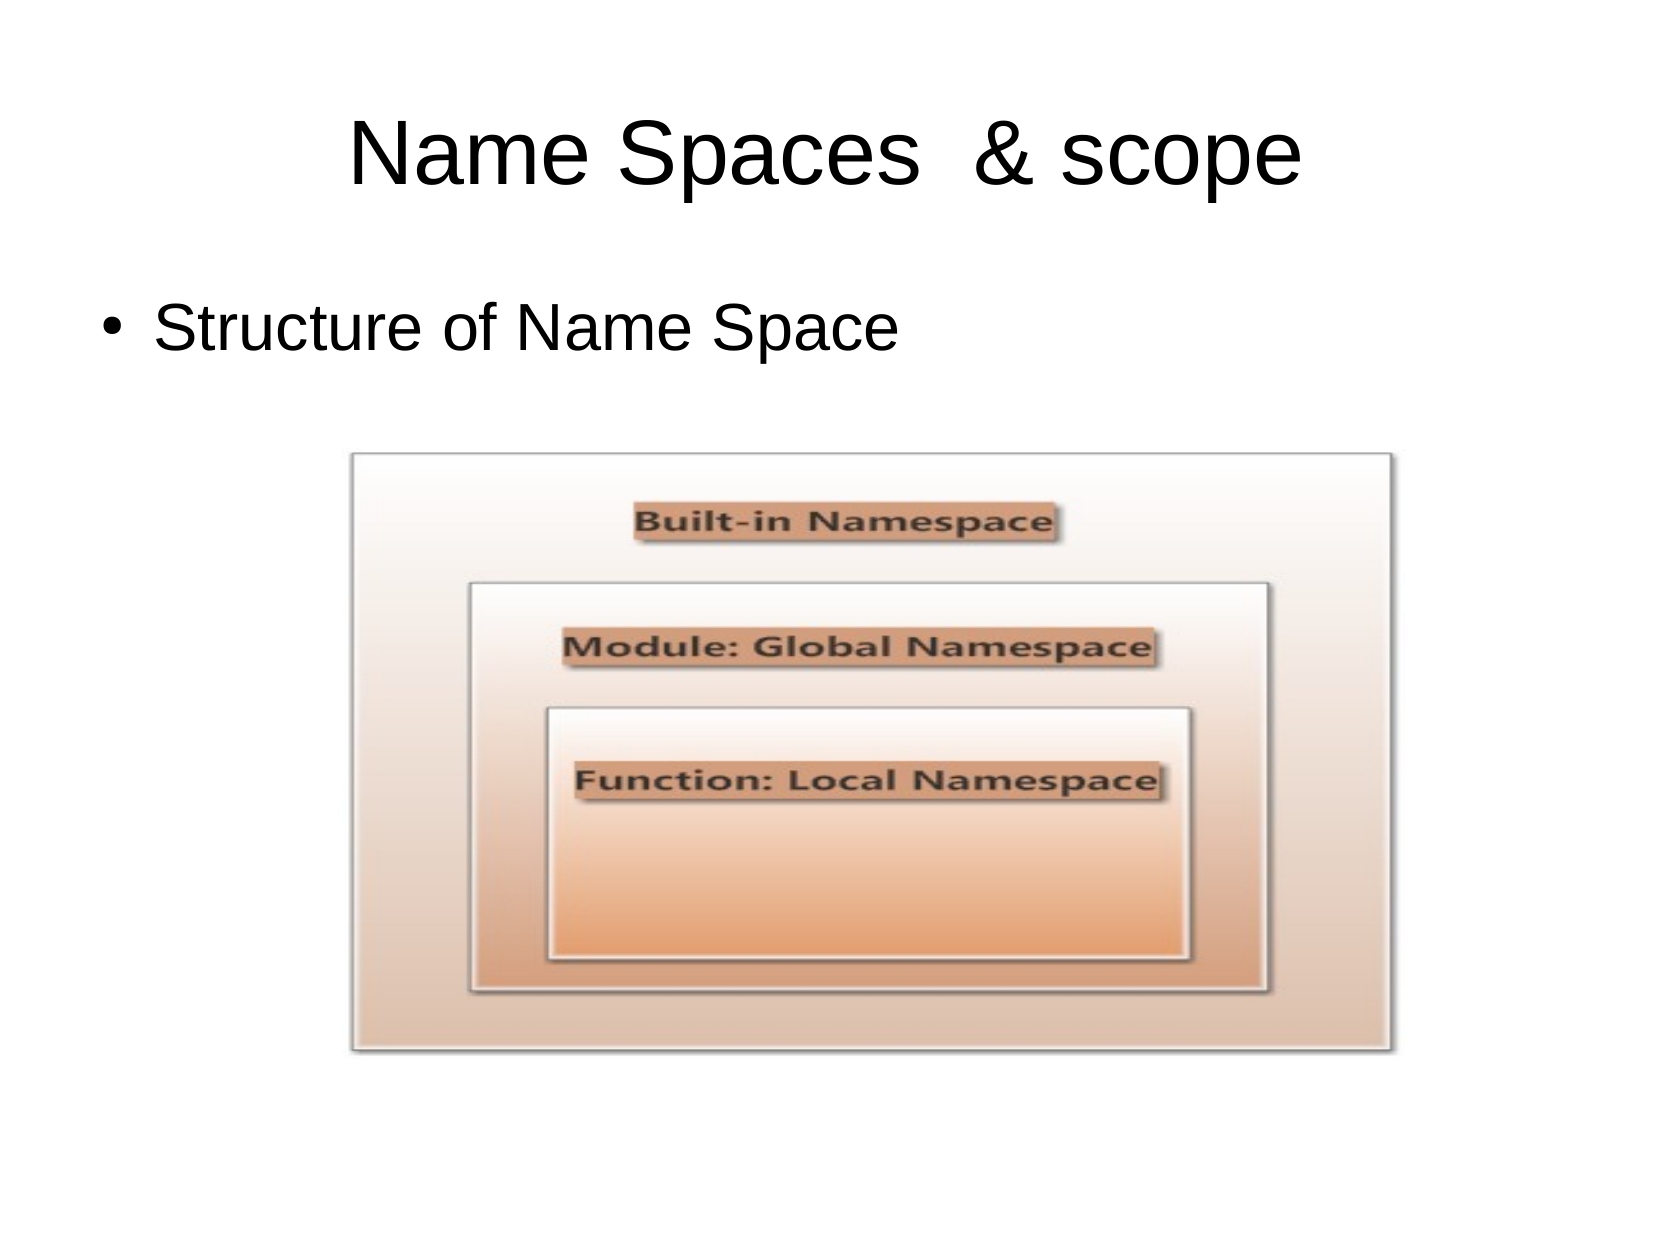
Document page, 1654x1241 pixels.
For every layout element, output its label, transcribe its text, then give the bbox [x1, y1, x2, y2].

picture [342, 448, 1406, 1059]
list Structure of Name Space [82, 290, 1571, 1075]
title Name Spaces & scope [82, 49, 1571, 257]
